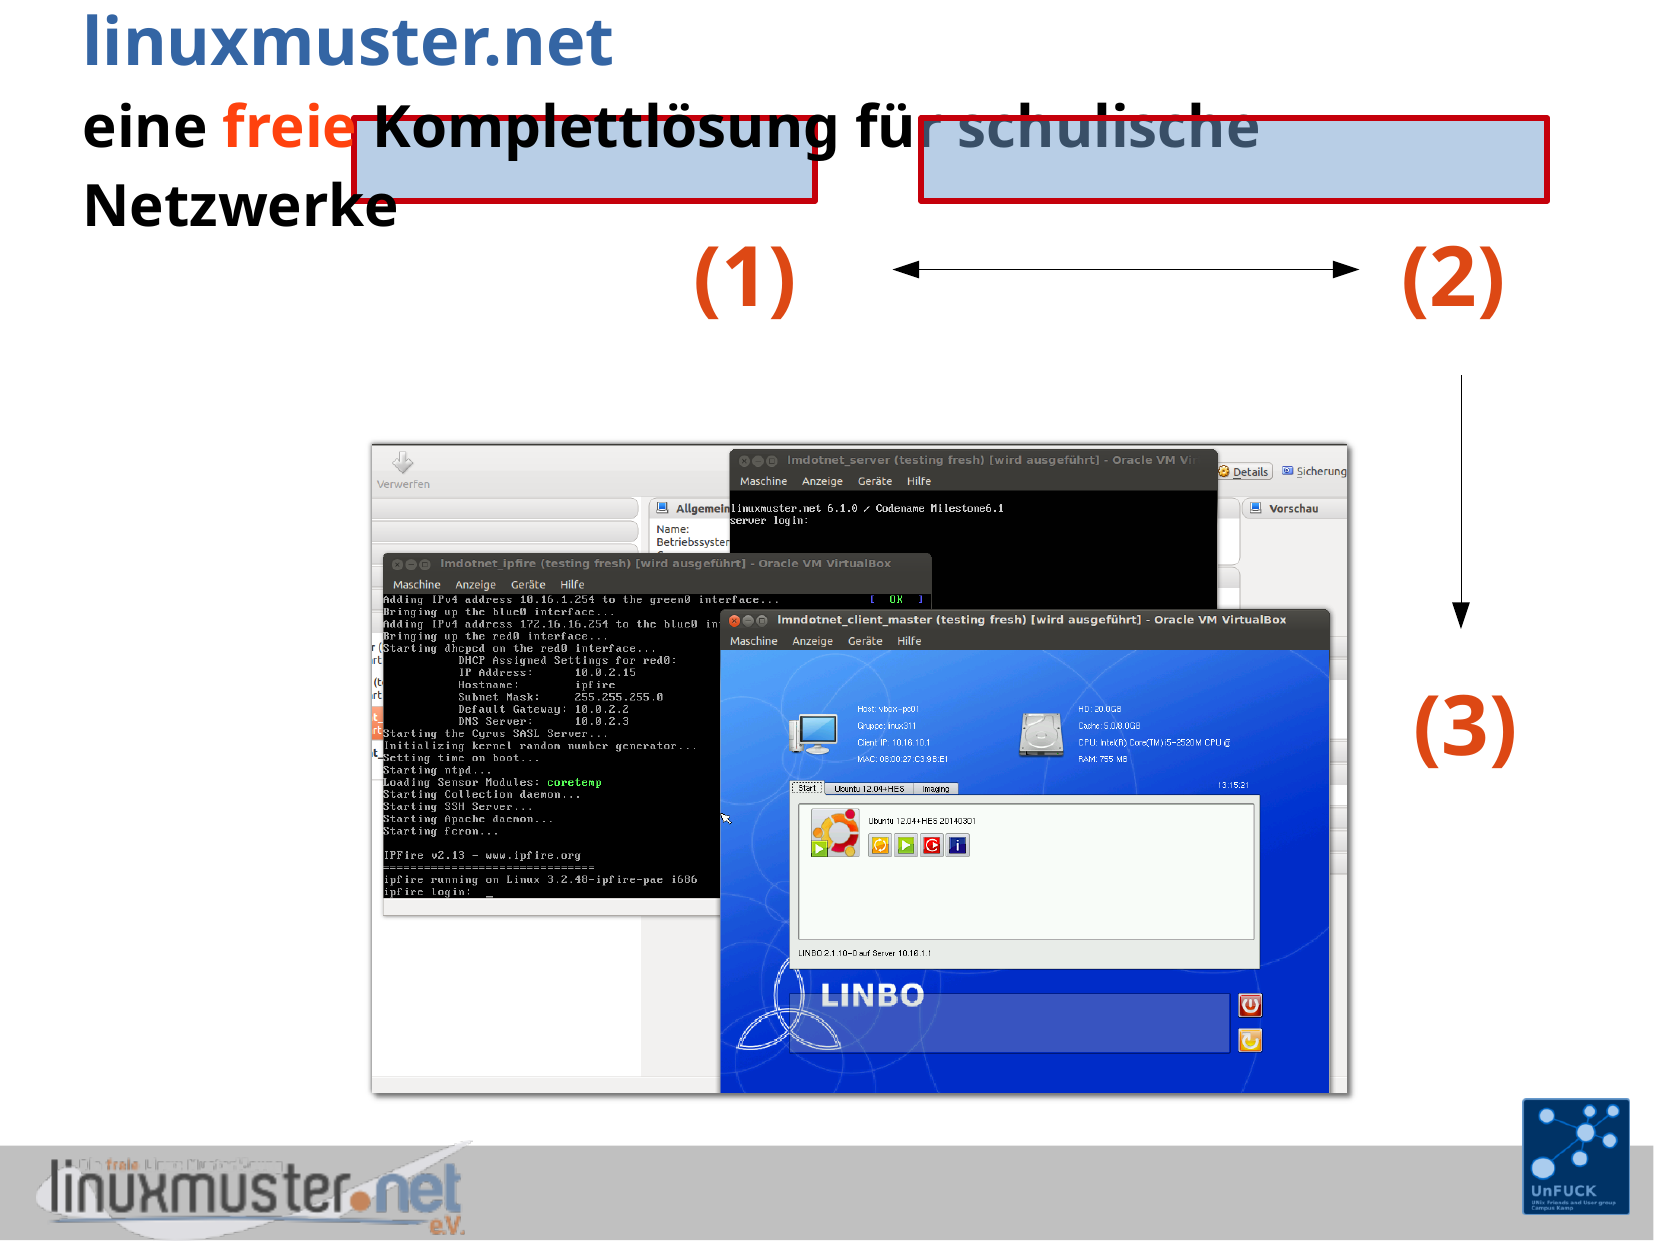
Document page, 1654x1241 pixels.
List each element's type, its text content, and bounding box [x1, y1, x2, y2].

text_box (1) [678, 210, 815, 319]
text_box (3) [1399, 659, 1536, 768]
picture [364, 436, 1359, 1105]
text_box [354, 190, 815, 201]
text_box (2) [1387, 210, 1524, 319]
picture [1522, 1098, 1630, 1215]
title linuxmuster.net eine freie Komplettlösung für schulische Netzwerke [82, 48, 1571, 190]
picture [36, 1140, 473, 1241]
text_box [921, 118, 1548, 201]
